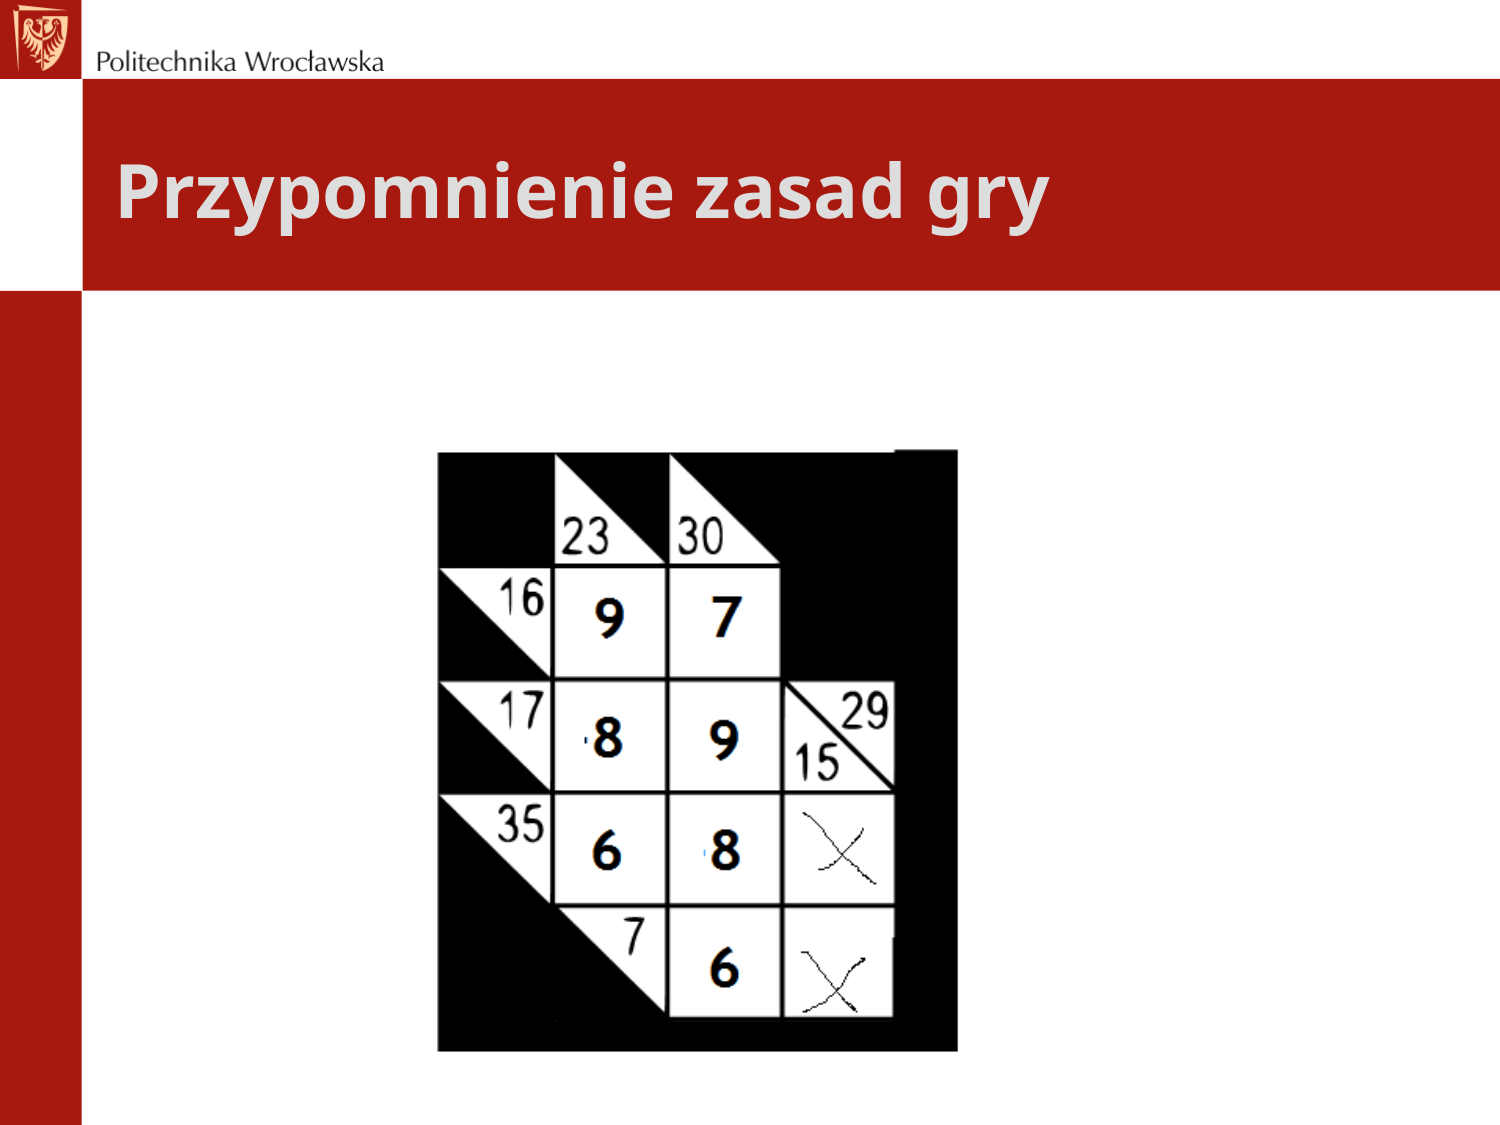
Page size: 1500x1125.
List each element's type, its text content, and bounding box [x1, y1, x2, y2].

text_box Przypomnienie zasad gry [100, 103, 1483, 273]
picture [0, 0, 384, 79]
picture [425, 434, 991, 1081]
